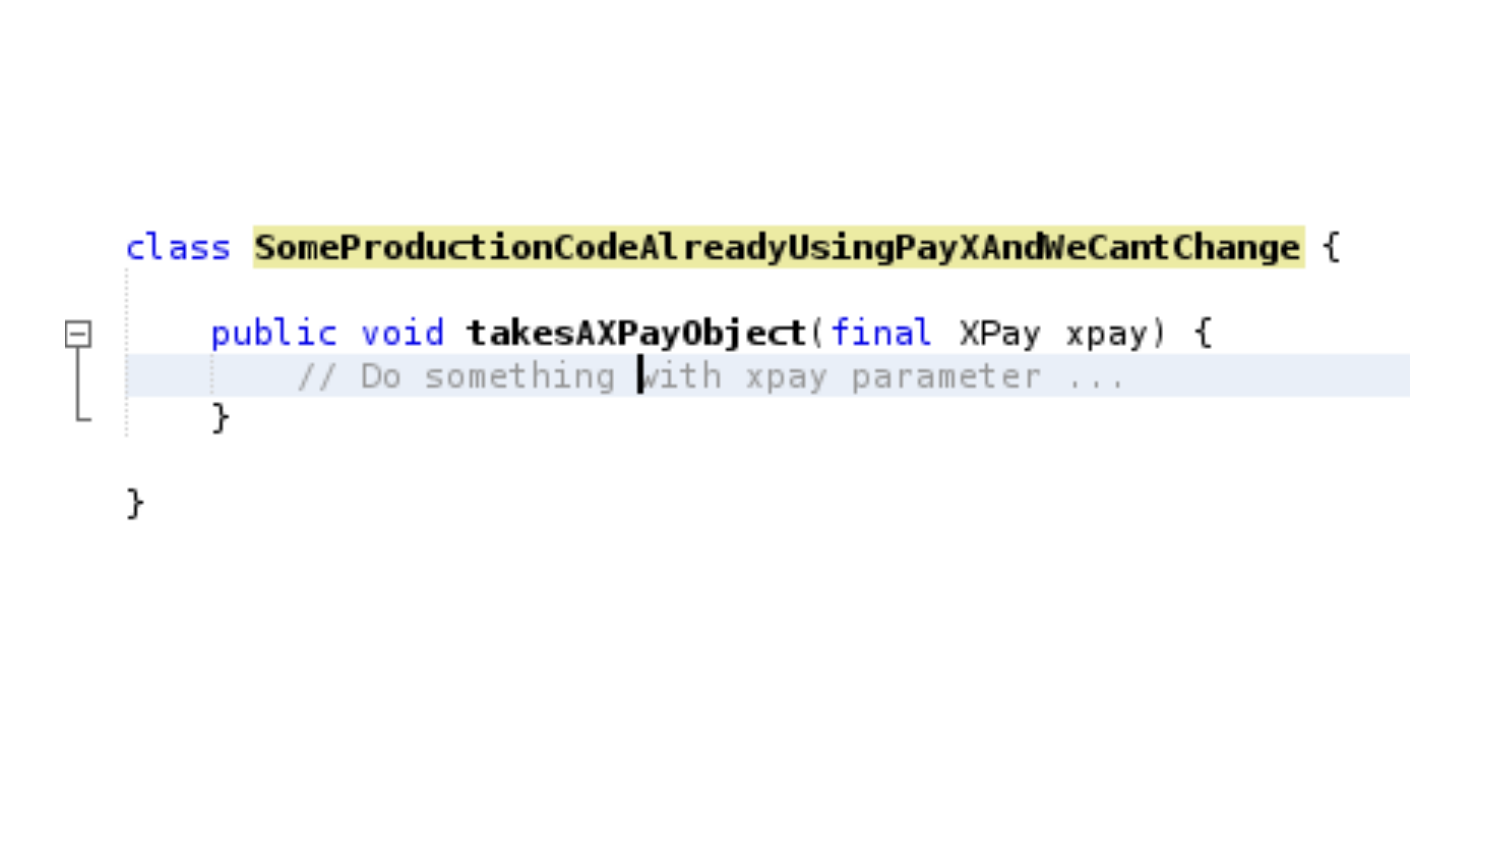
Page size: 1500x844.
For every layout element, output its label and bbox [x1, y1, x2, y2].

picture [65, 199, 1410, 560]
